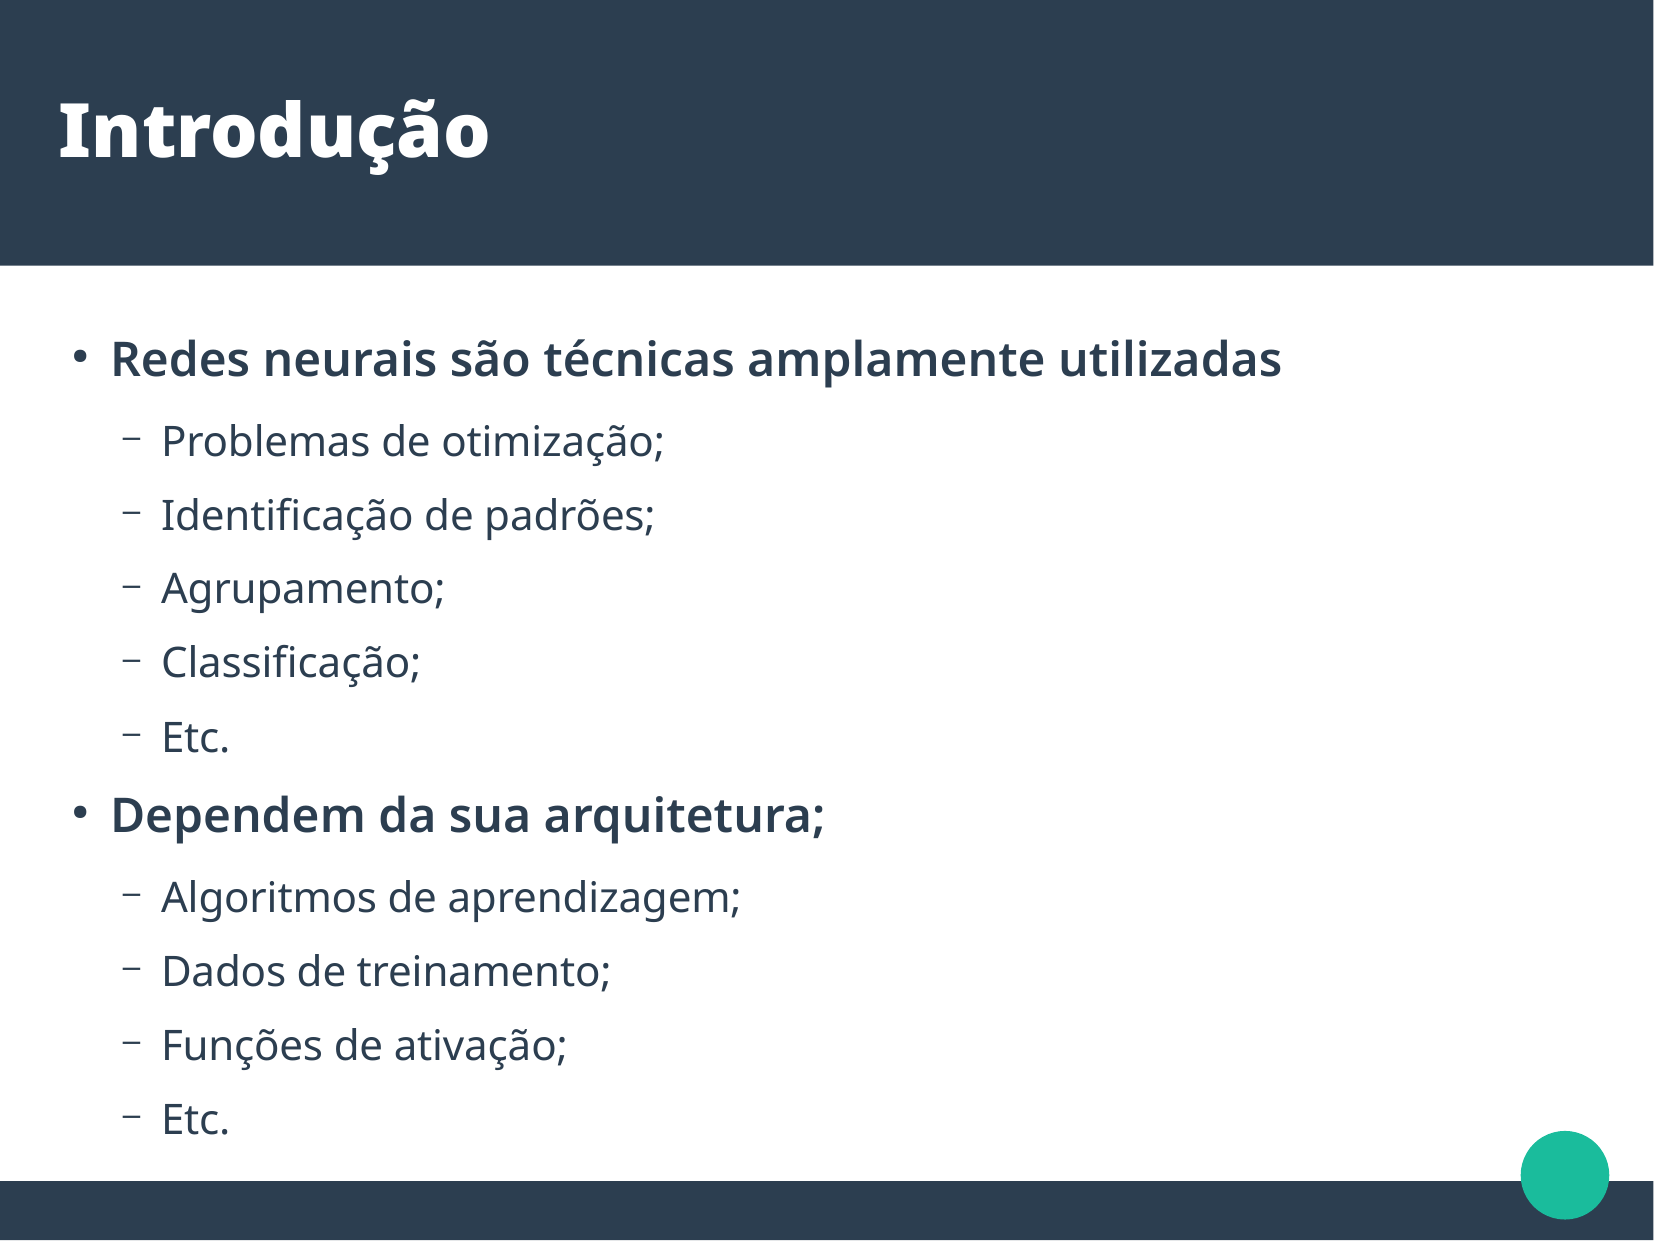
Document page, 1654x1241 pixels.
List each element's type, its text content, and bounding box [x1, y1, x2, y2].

title Introdução [59, 49, 1595, 207]
list Redes neurais são técnicas amplamente utilizadas Problemas de otimização; Identificação de padrões; Agrupamento; Classificação; Etc. Dependem da sua arquitetura; Algoritmos de aprendizagem; Dados de treinamento; Funções de ativação; Etc. [59, 324, 1595, 1152]
